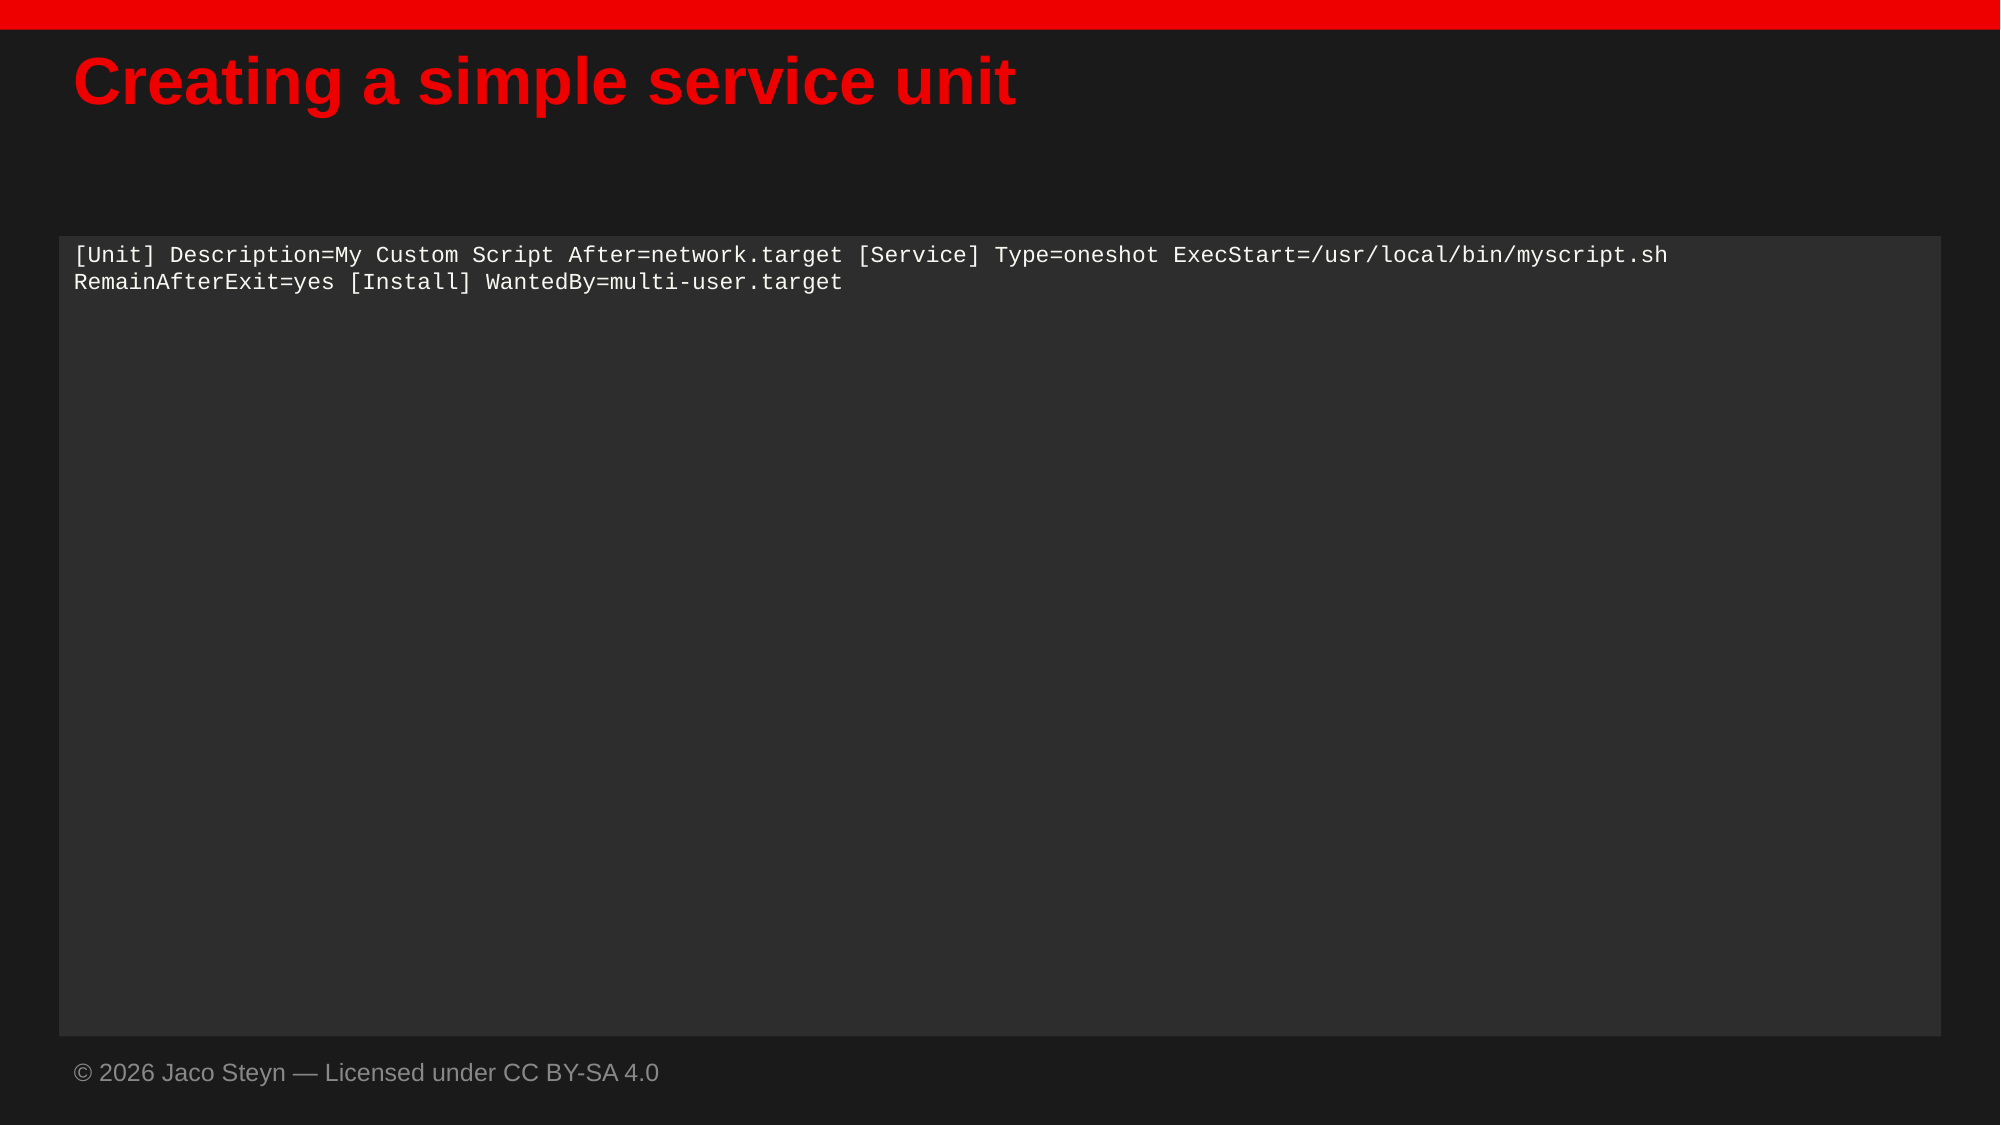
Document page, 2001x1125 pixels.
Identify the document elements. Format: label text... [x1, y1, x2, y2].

text_box © 2026 Jaco Steyn — Licensed under CC BY-SA 4.0 [59, 1051, 1942, 1093]
text_box [0, 0, 2001, 30]
text_box [Unit] Description=My Custom Script After=network.target [Service] Type=oneshot ExecStart=/usr/local/bin/myscript.sh RemainAfterExit=yes [Install] WantedBy=multi-user.target [59, 236, 1942, 1037]
text_box Creating a simple service unit [59, 36, 1942, 208]
